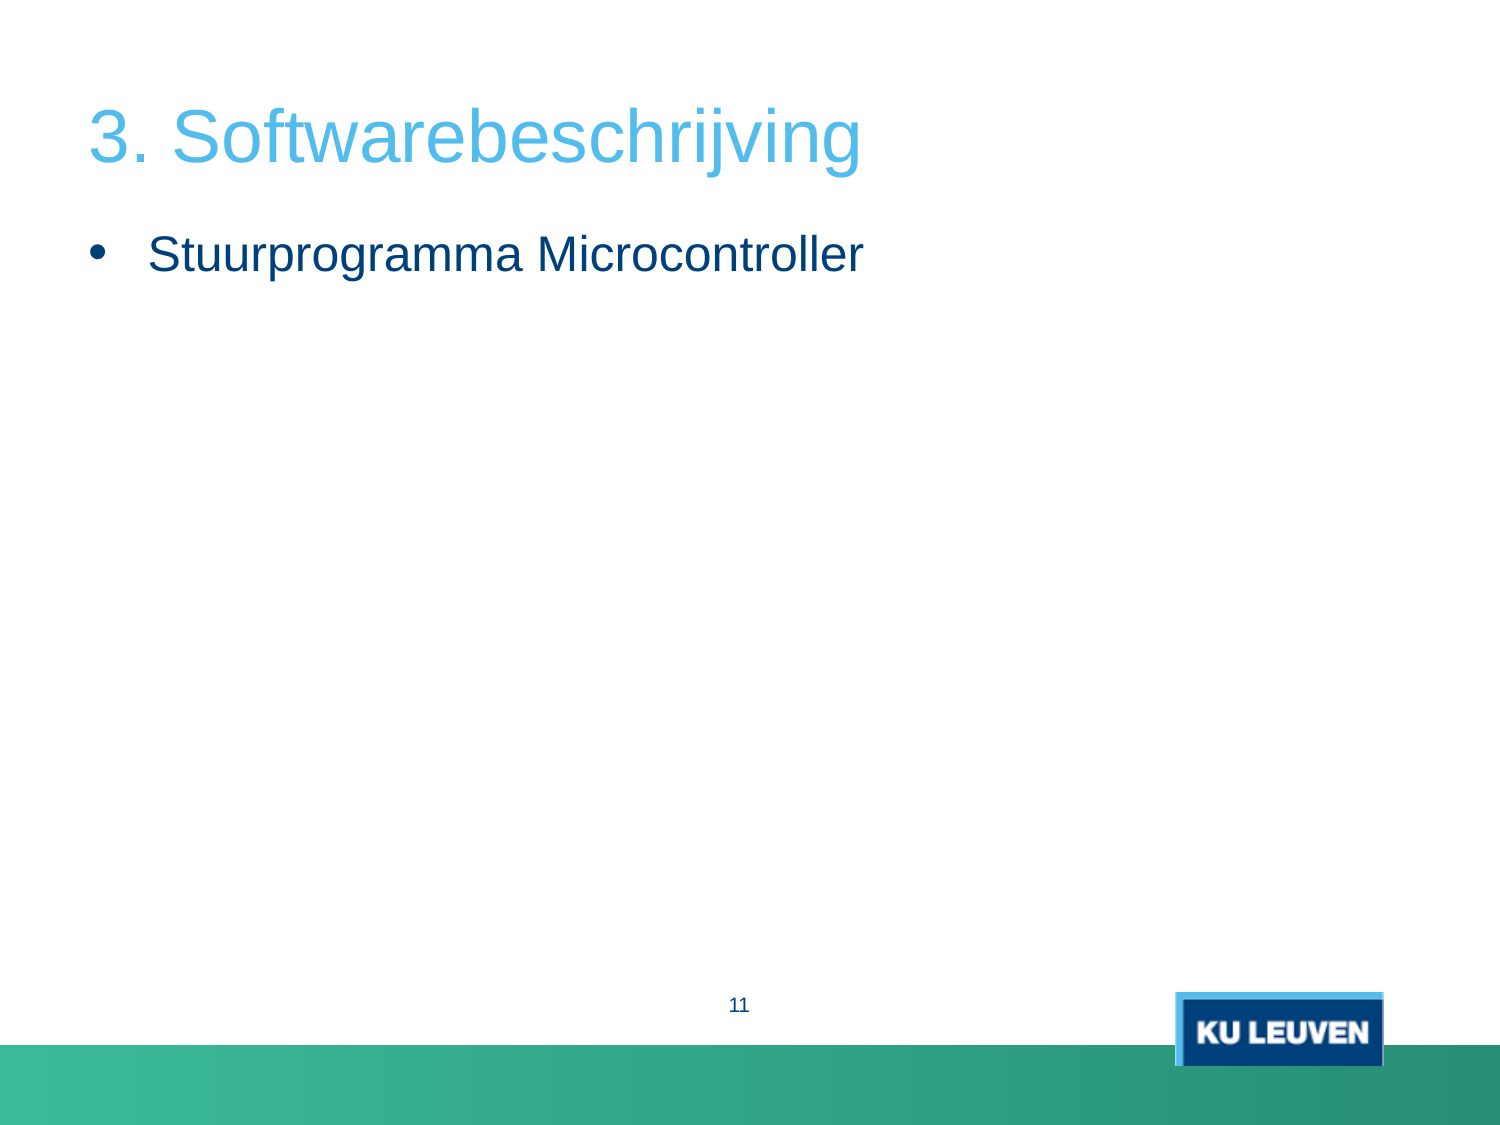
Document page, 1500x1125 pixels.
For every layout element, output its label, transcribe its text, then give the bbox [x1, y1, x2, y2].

picture [1175, 992, 1384, 1066]
list Stuurprogramma Microcontroller [88, 221, 1456, 948]
title 3. Softwarebeschrijving [88, 29, 1456, 178]
slide_number <number> [596, 992, 750, 1040]
